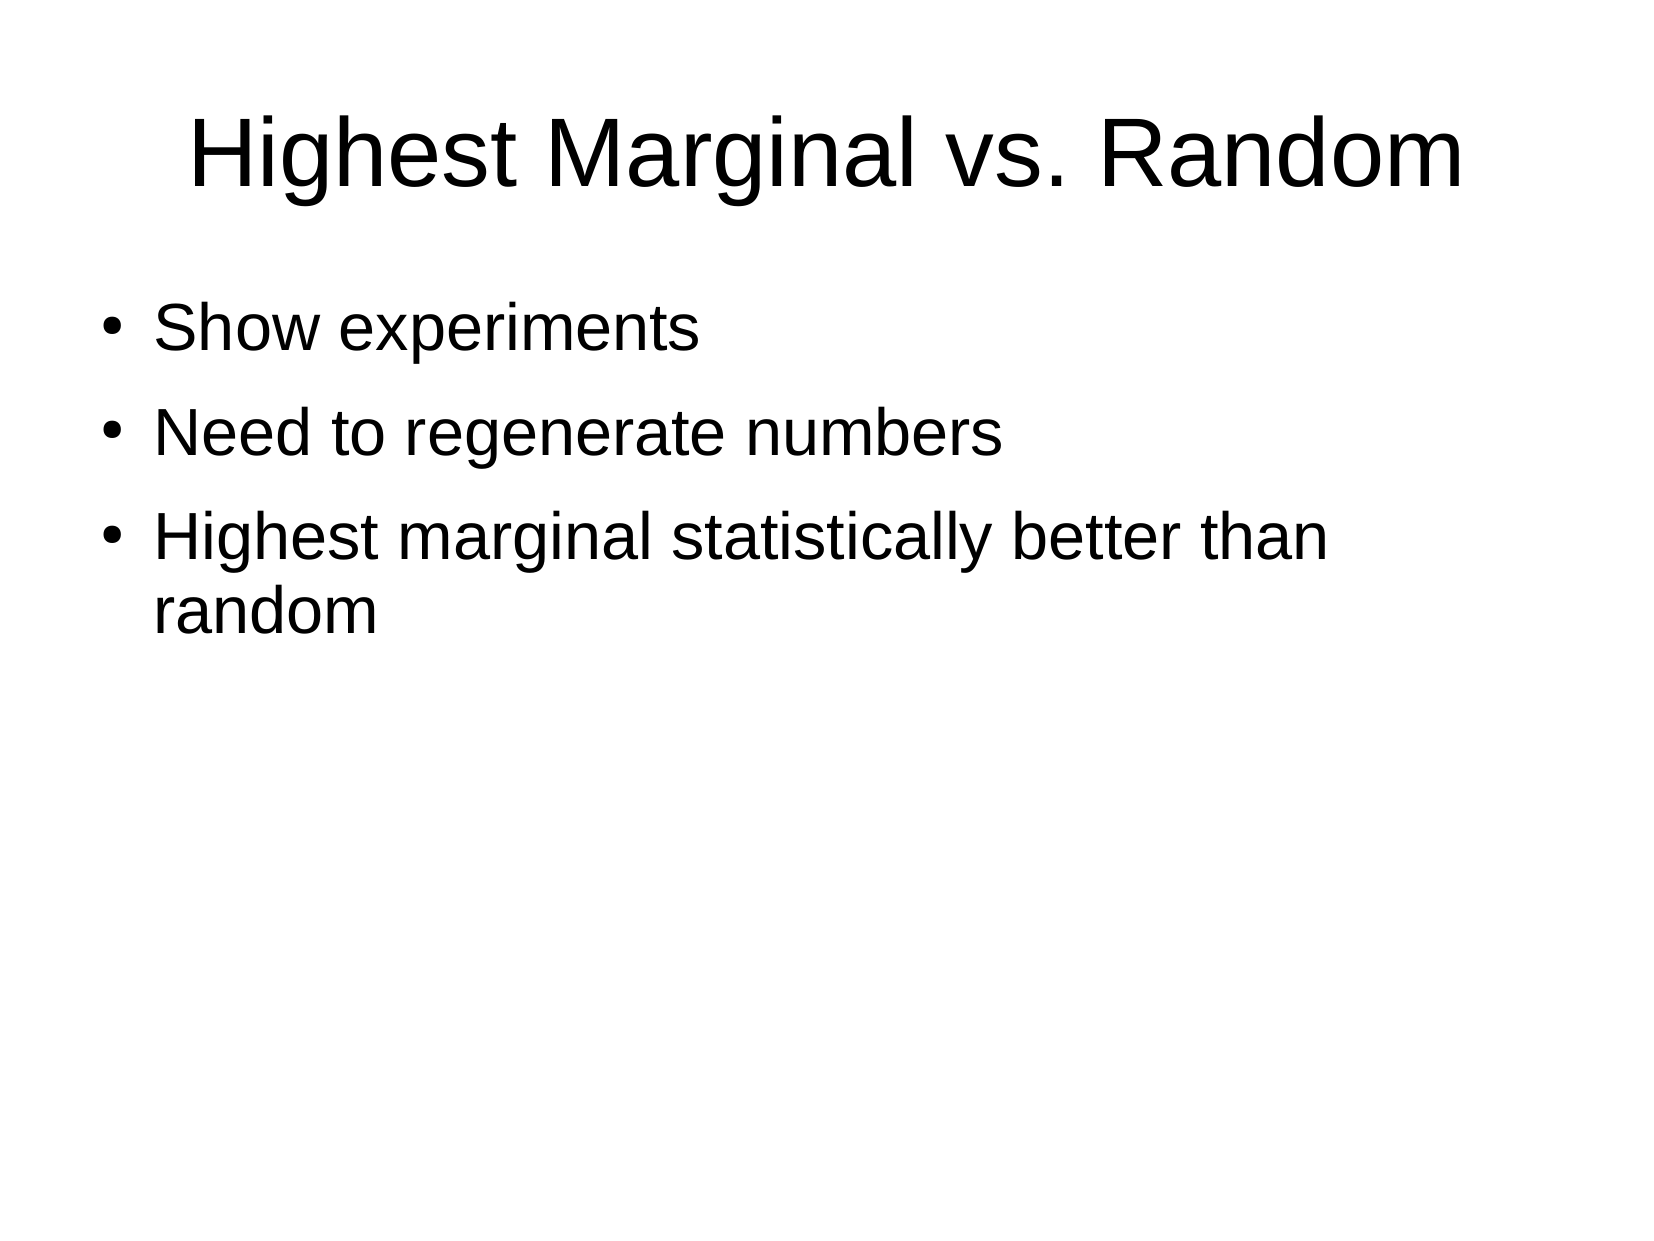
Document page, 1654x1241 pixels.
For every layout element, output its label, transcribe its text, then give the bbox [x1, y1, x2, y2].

title Highest Marginal vs. Random [82, 49, 1571, 257]
list Show experiments Need to regenerate numbers Highest marginal statistically better than random [82, 290, 1571, 1109]
